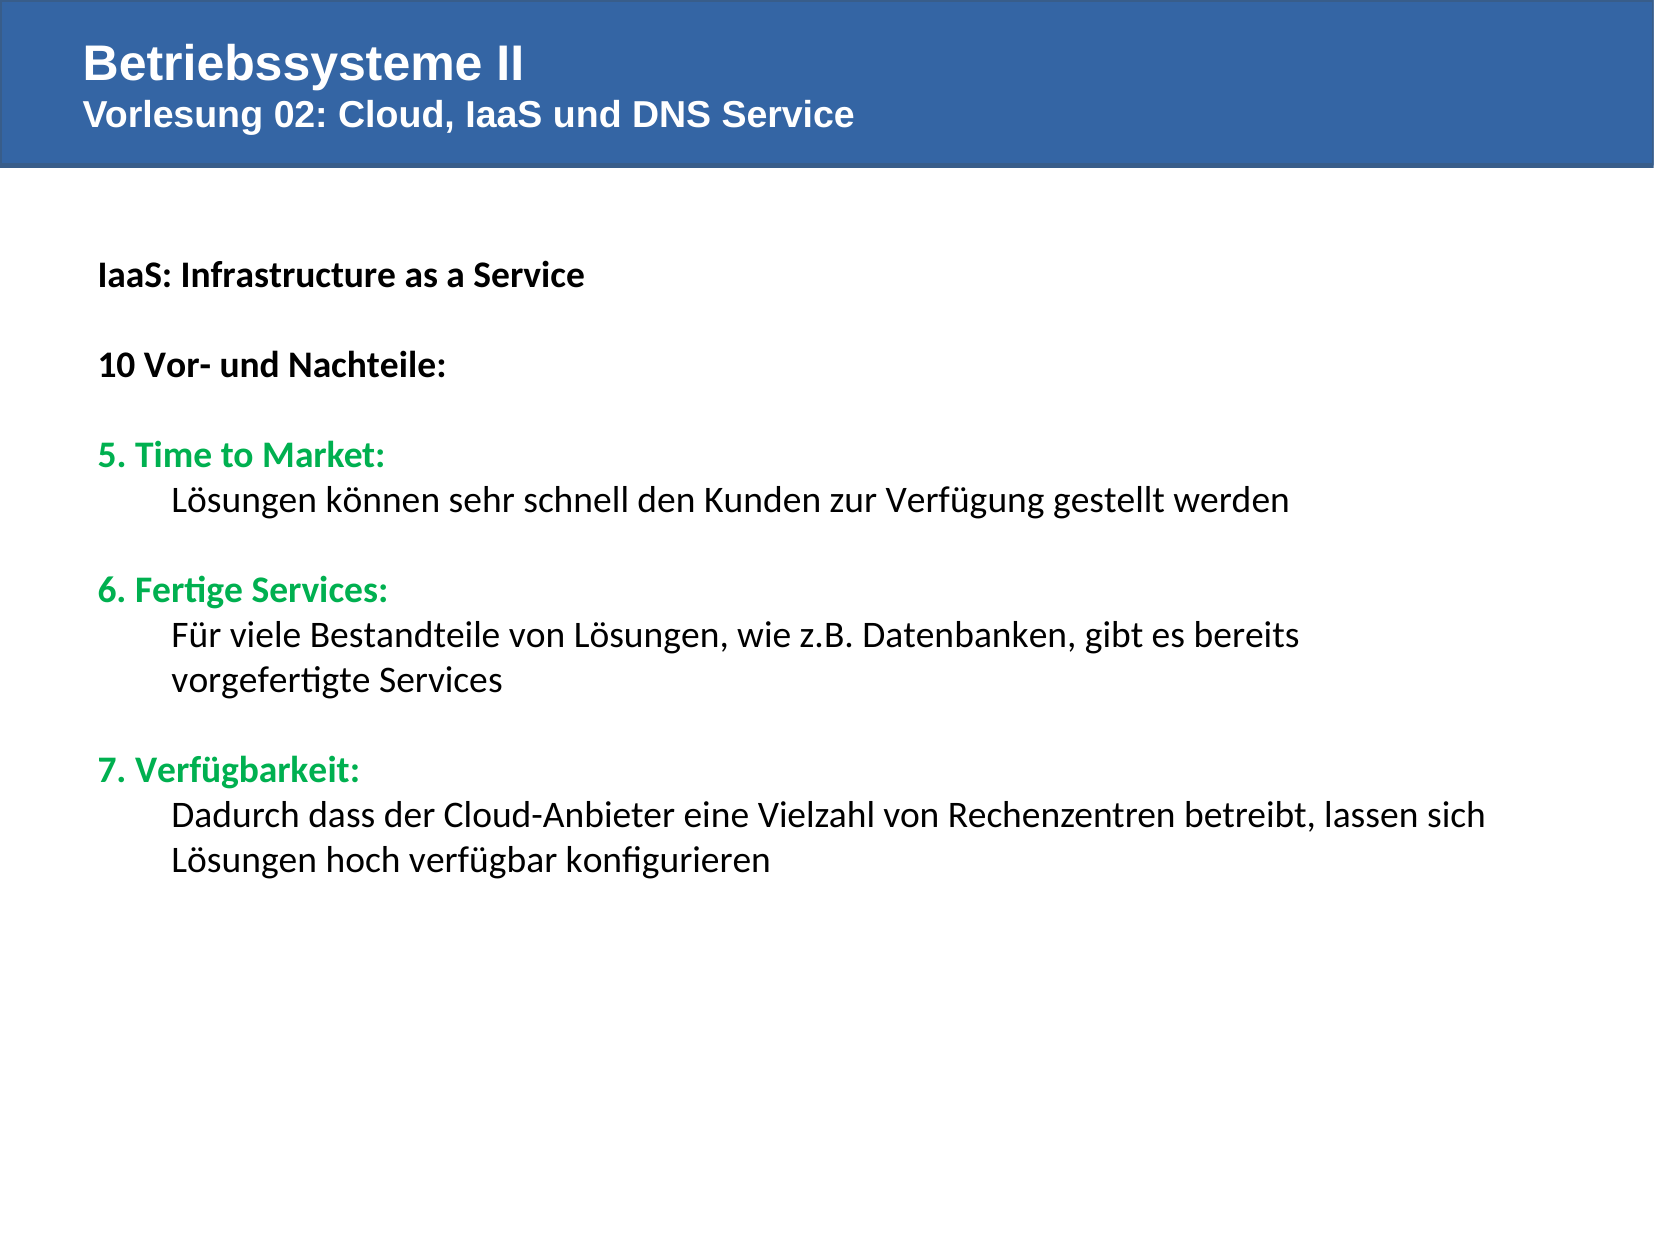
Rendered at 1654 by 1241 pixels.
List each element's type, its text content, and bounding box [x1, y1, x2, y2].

text_box IaaS: Infrastructure as a Service 10 Vor- und Nachteile: 5. Time to Market: Lösungen können sehr schnell den Kunden zur Verfügung gestellt werden 6. Fertige Services: Für viele Bestandteile von Lösungen, wie z.B. Datenbanken, gibt es bereits vorgefertigte Services 7. Verfügbarkeit: Dadurch dass der Cloud-Anbieter eine Vielzahl von Rechenzentren betreibt, lassen sich Lösungen hoch verfügbar konfigurieren [83, 242, 1595, 977]
title Betriebssysteme II Vorlesung 02: Cloud, IaaS und DNS Service [82, 29, 1571, 136]
